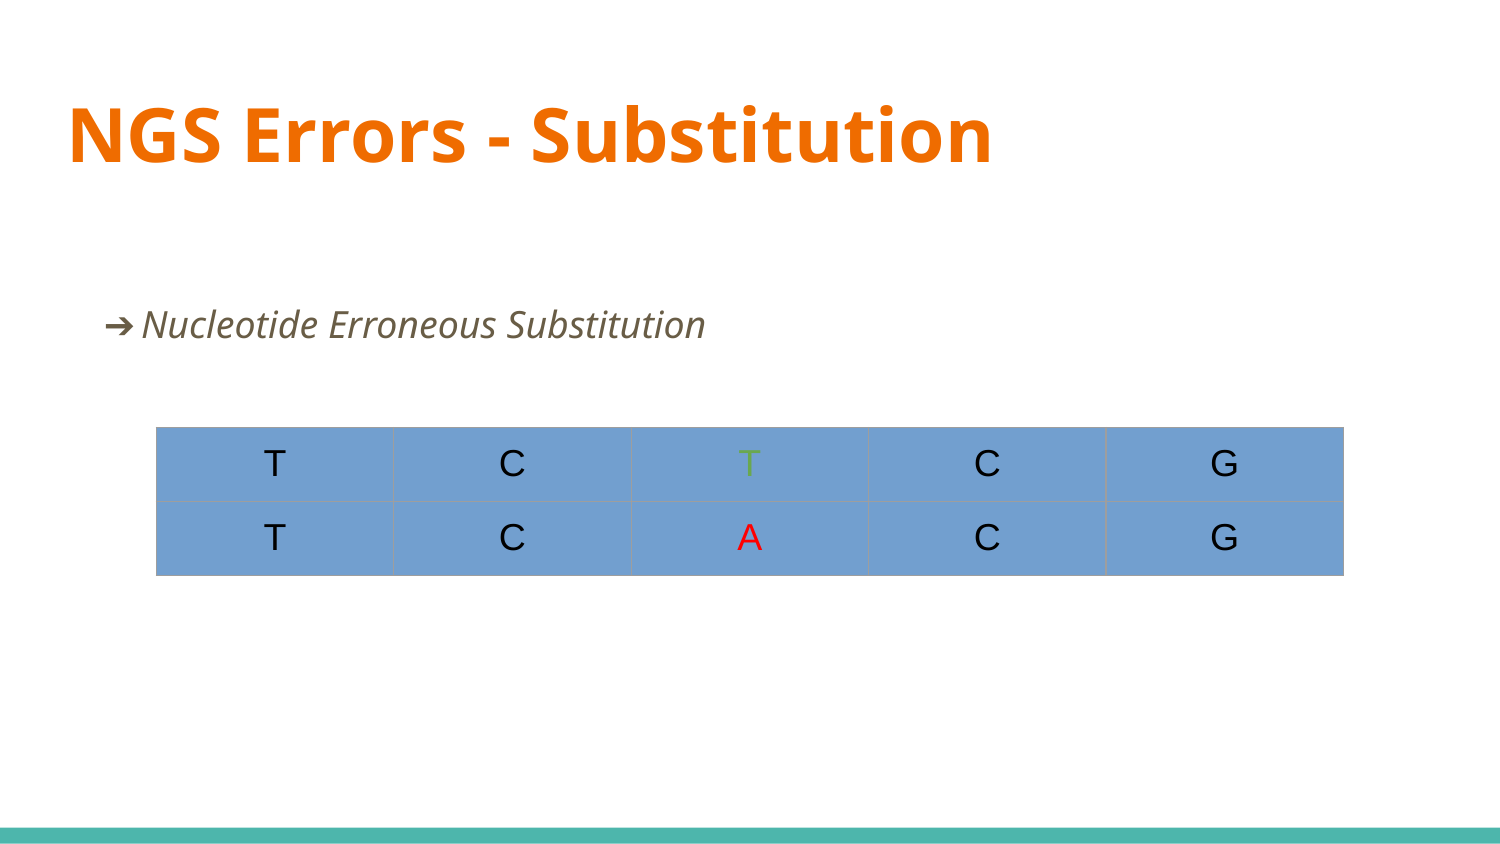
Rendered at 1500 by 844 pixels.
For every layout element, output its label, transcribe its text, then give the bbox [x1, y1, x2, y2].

title NGS Errors - Substitution [51, 72, 1449, 189]
table_header T [157, 428, 393, 501]
table_cell T [157, 502, 393, 575]
table_cell C [394, 502, 631, 575]
table_header C [869, 428, 1105, 501]
table_header G [1107, 428, 1343, 501]
table_cell C [869, 502, 1105, 575]
table_header C [394, 428, 631, 501]
list Nucleotide Erroneous Substitution [51, 207, 1449, 750]
table_cell G [1107, 502, 1343, 575]
table_header T [632, 428, 868, 501]
table_cell A [632, 502, 868, 575]
